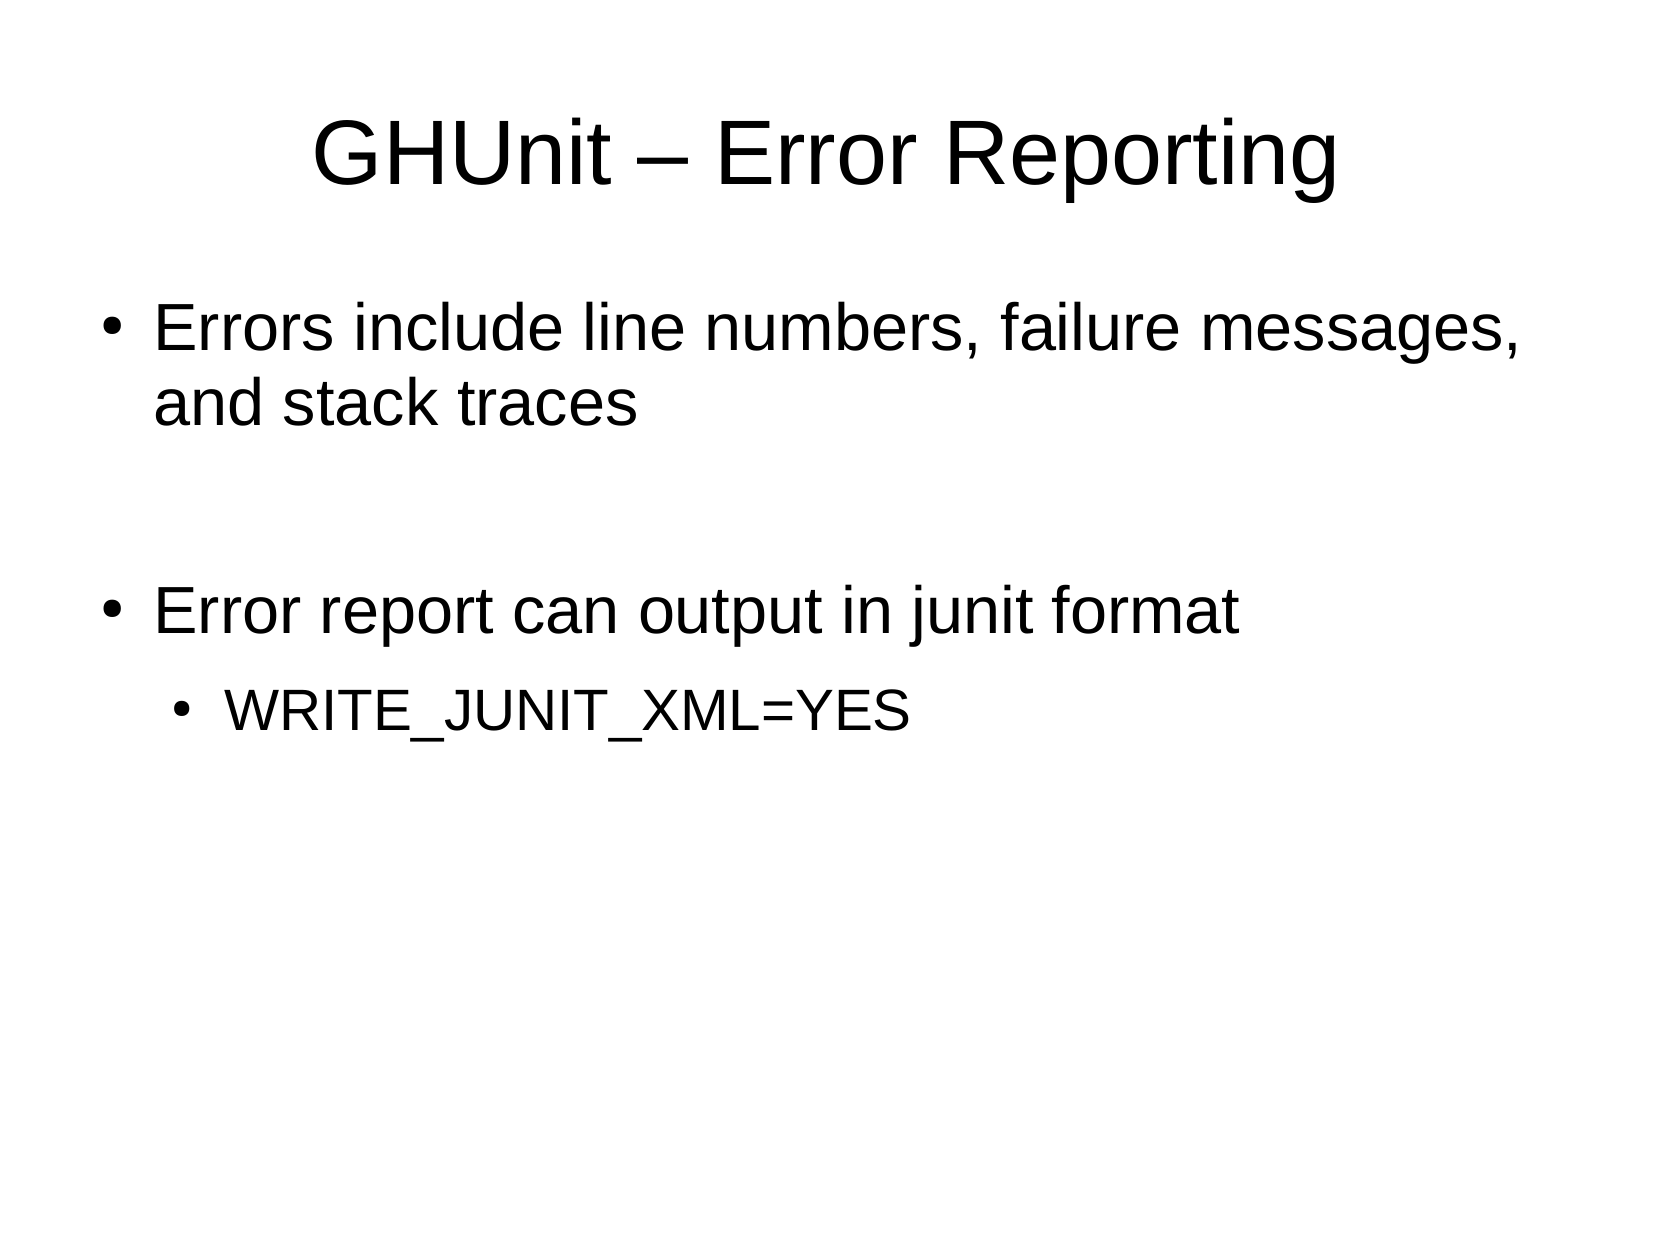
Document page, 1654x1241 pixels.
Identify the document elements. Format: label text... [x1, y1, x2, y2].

list Errors include line numbers, failure messages, and stack traces Error report can output in junit format WRITE_JUNIT_XML=YES [82, 290, 1571, 1109]
title GHUnit – Error Reporting [82, 49, 1571, 257]
